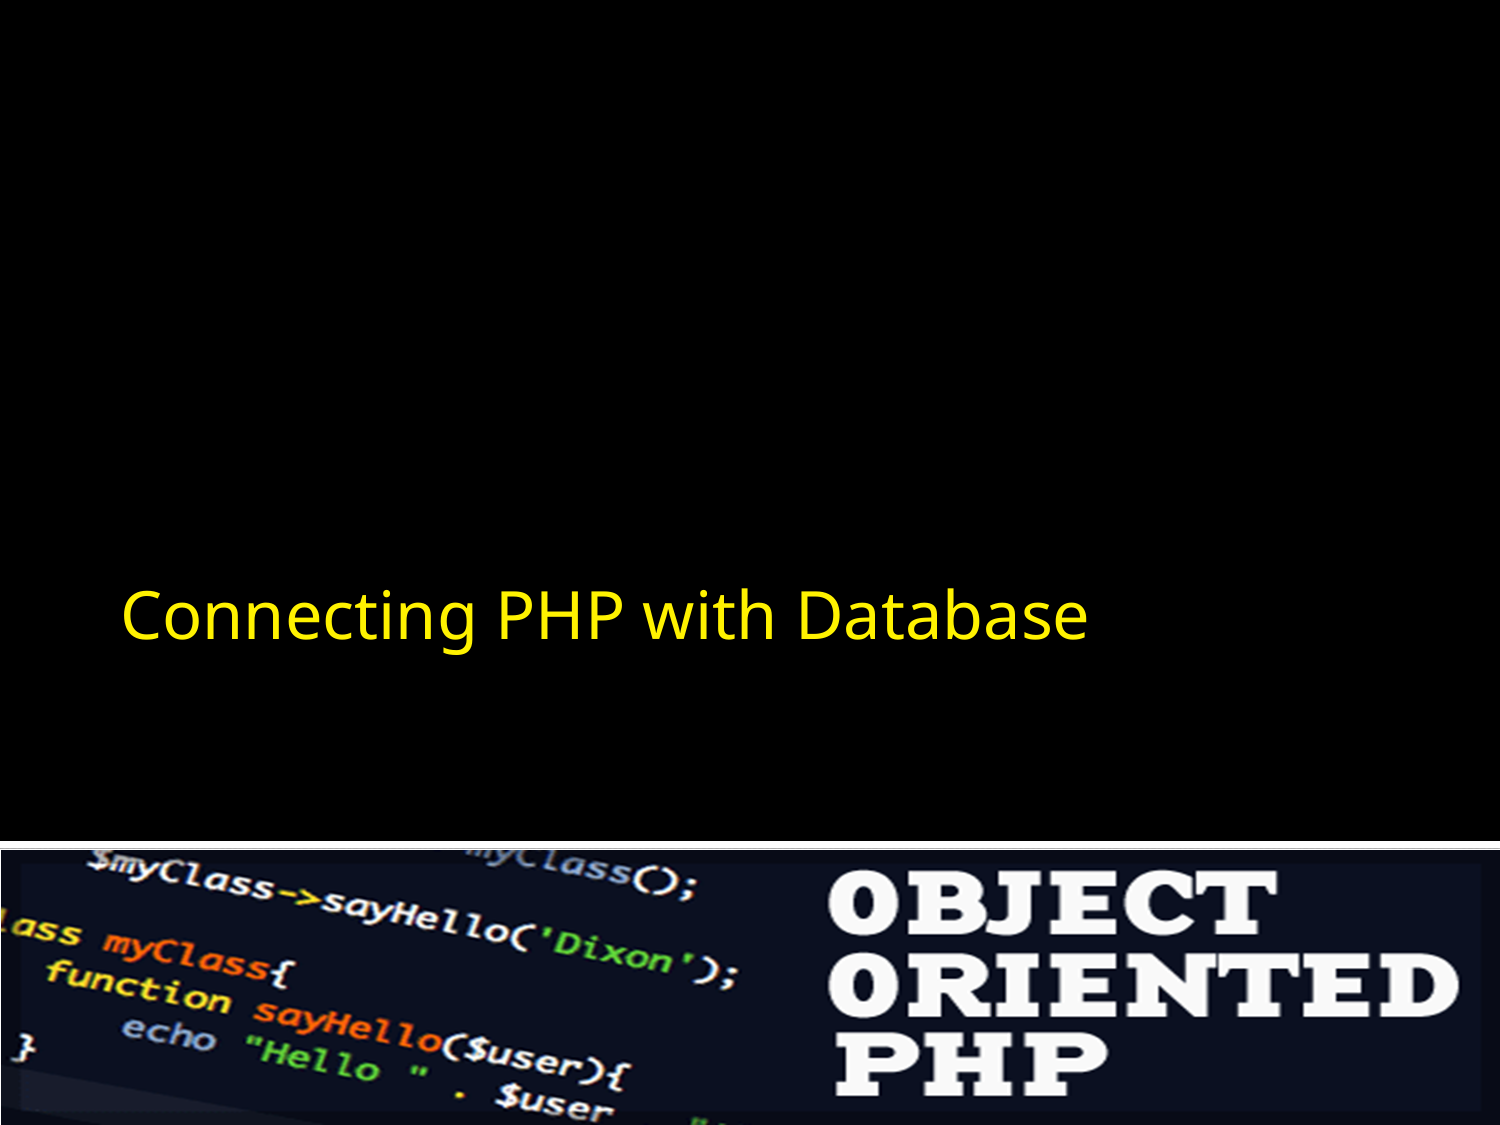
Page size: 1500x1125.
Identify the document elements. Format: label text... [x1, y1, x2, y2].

text_box Connecting PHP with Database [100, 406, 1426, 653]
picture [0, 849, 1500, 1125]
